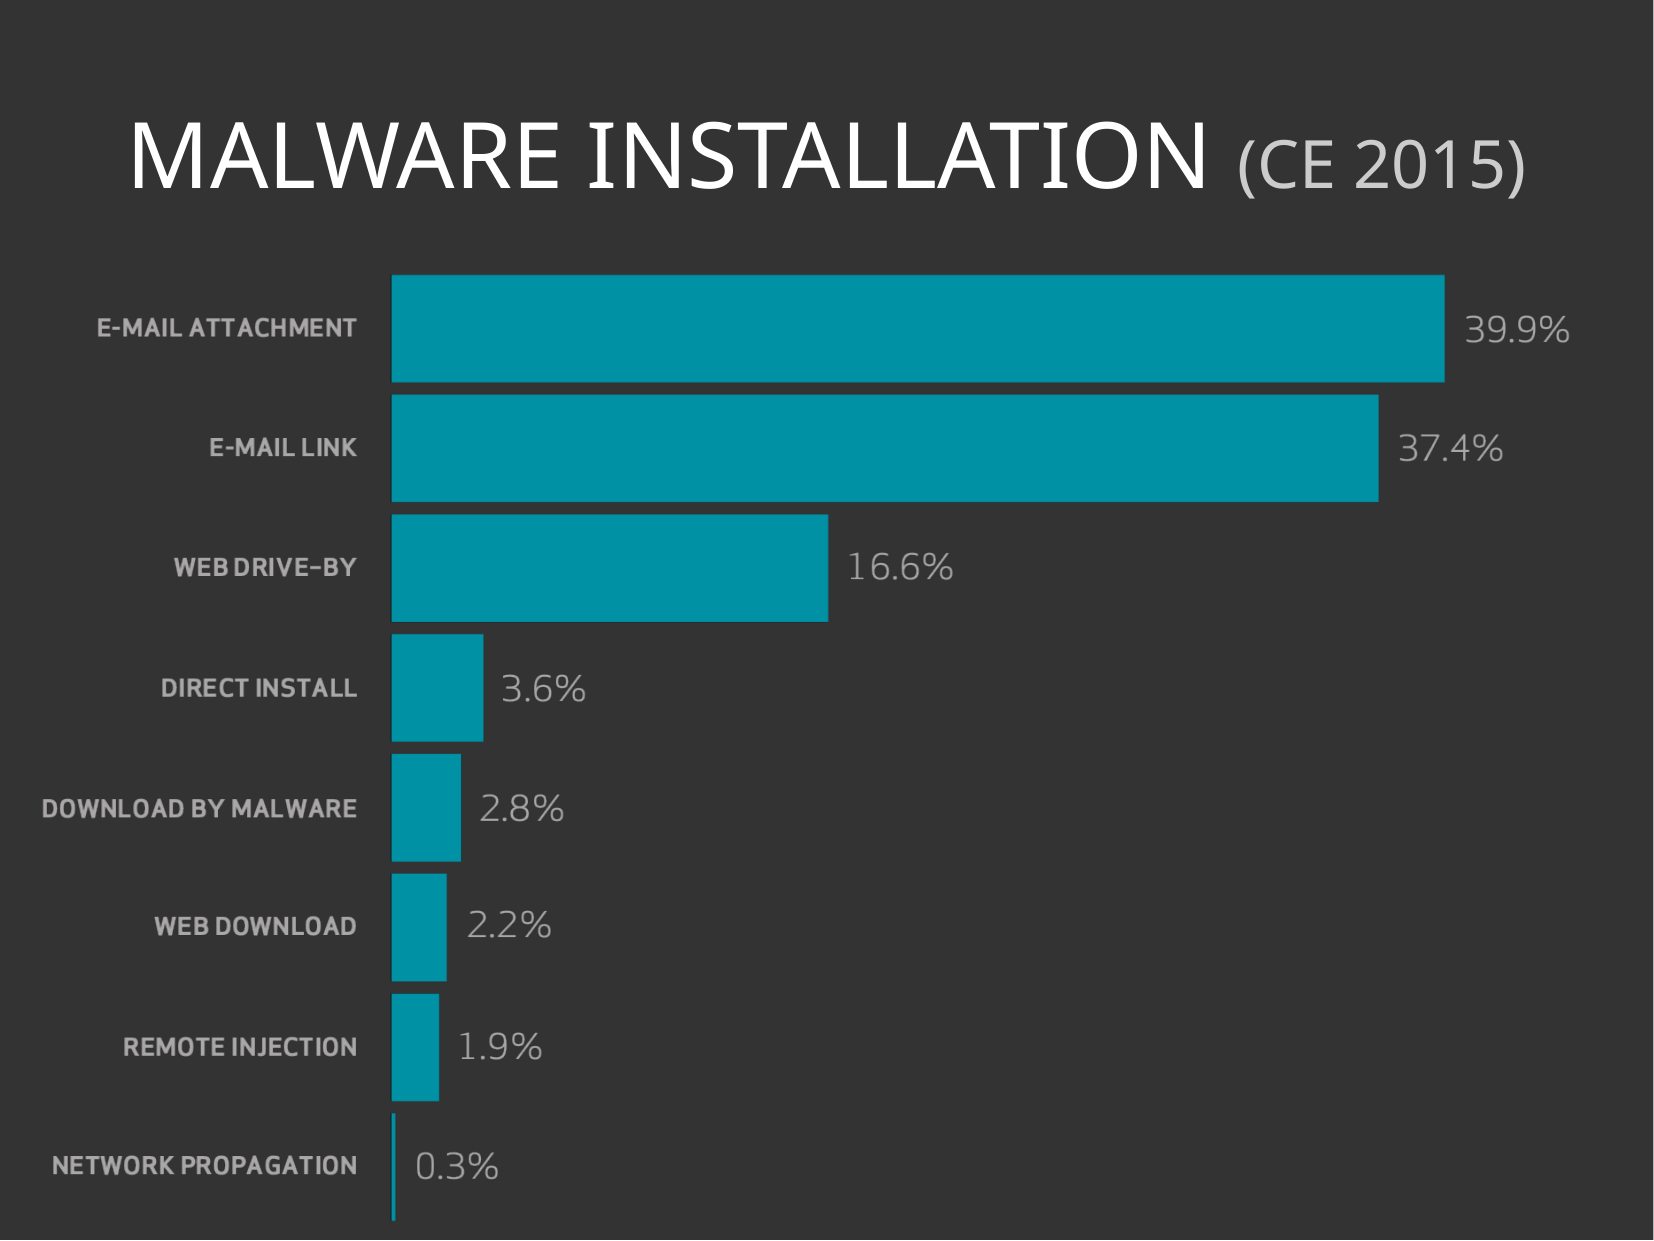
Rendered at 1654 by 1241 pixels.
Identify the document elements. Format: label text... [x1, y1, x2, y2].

picture [23, 249, 1619, 1241]
title MALWARE INSTALLATION (CE 2015) [82, 49, 1571, 249]
